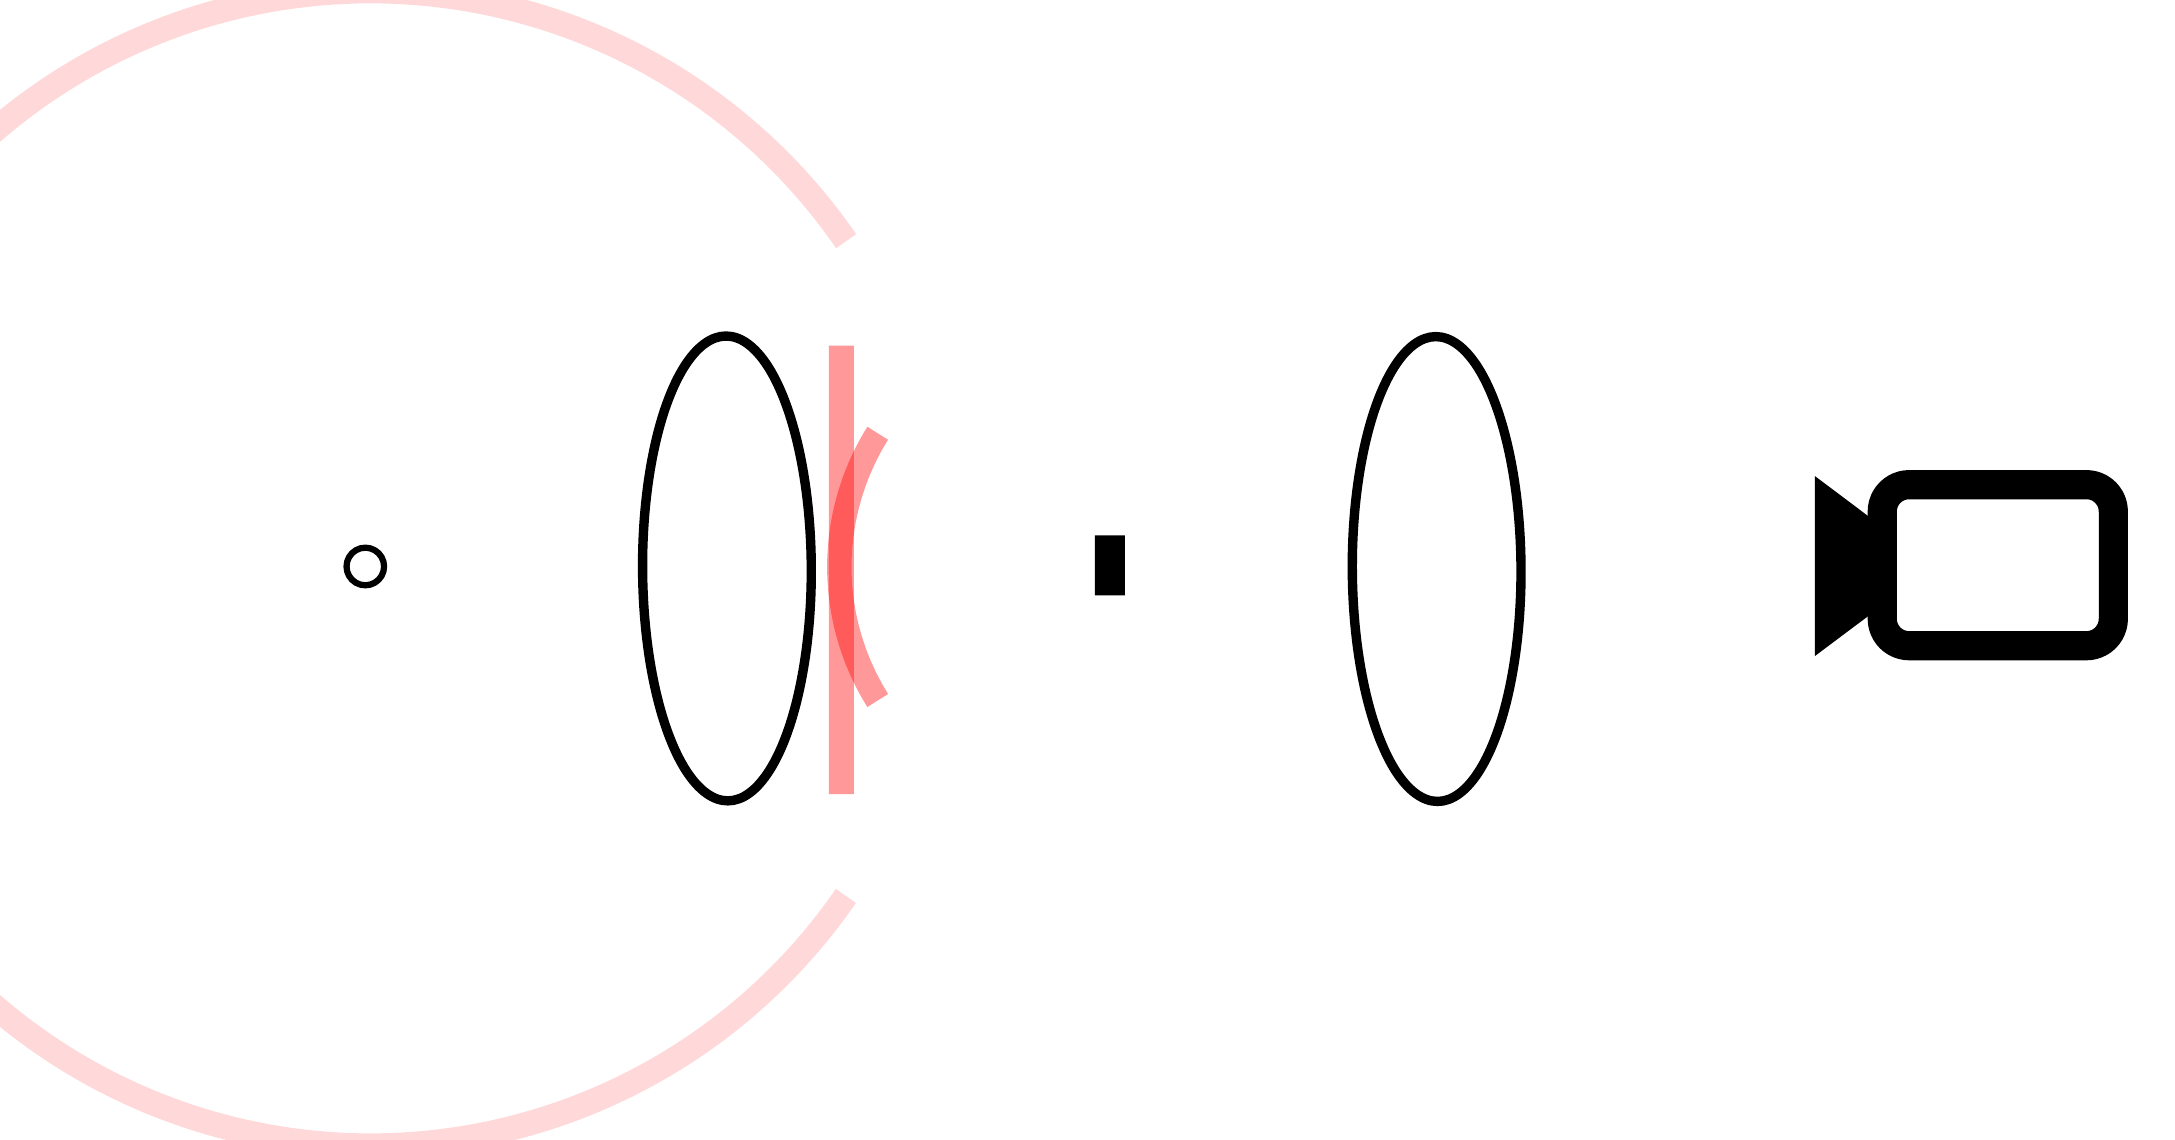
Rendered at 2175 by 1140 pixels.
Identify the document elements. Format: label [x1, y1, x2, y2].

text_box [0, 0, 1747, 1140]
text_box [1814, 476, 1875, 657]
text_box [1882, 484, 2114, 646]
